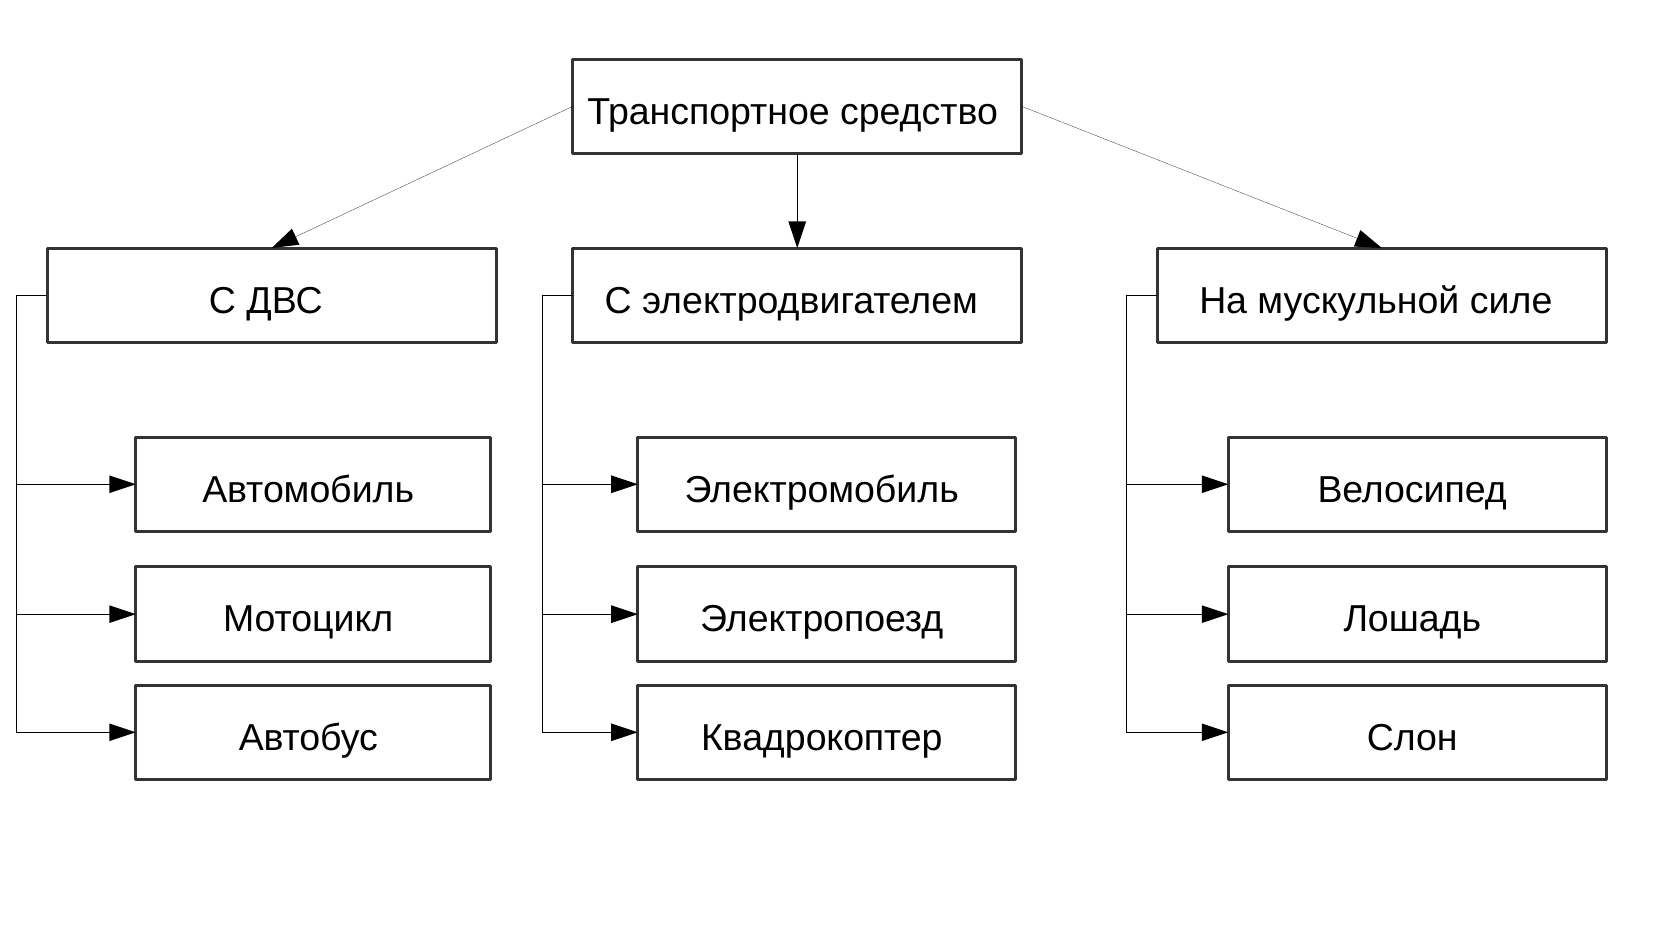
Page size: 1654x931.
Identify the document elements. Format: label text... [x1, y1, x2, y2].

text_box С ДВС [53, 271, 479, 329]
text_box Автобус [140, 708, 477, 766]
text_box Лошадь [1233, 590, 1592, 648]
text_box Велосипед [1233, 460, 1592, 518]
text_box Слон [1233, 708, 1592, 766]
text_box Транспортное средство [574, 82, 1020, 140]
text_box Квадрокоптер [642, 708, 1001, 766]
text_box Электромобиль [642, 460, 1001, 518]
text_box С электродвигателем [578, 271, 1004, 329]
text_box На мускульной силе [1163, 271, 1589, 329]
text_box Электропоезд [642, 590, 1001, 648]
text_box Мотоцикл [140, 590, 477, 648]
text_box Автомобиль [140, 460, 477, 518]
